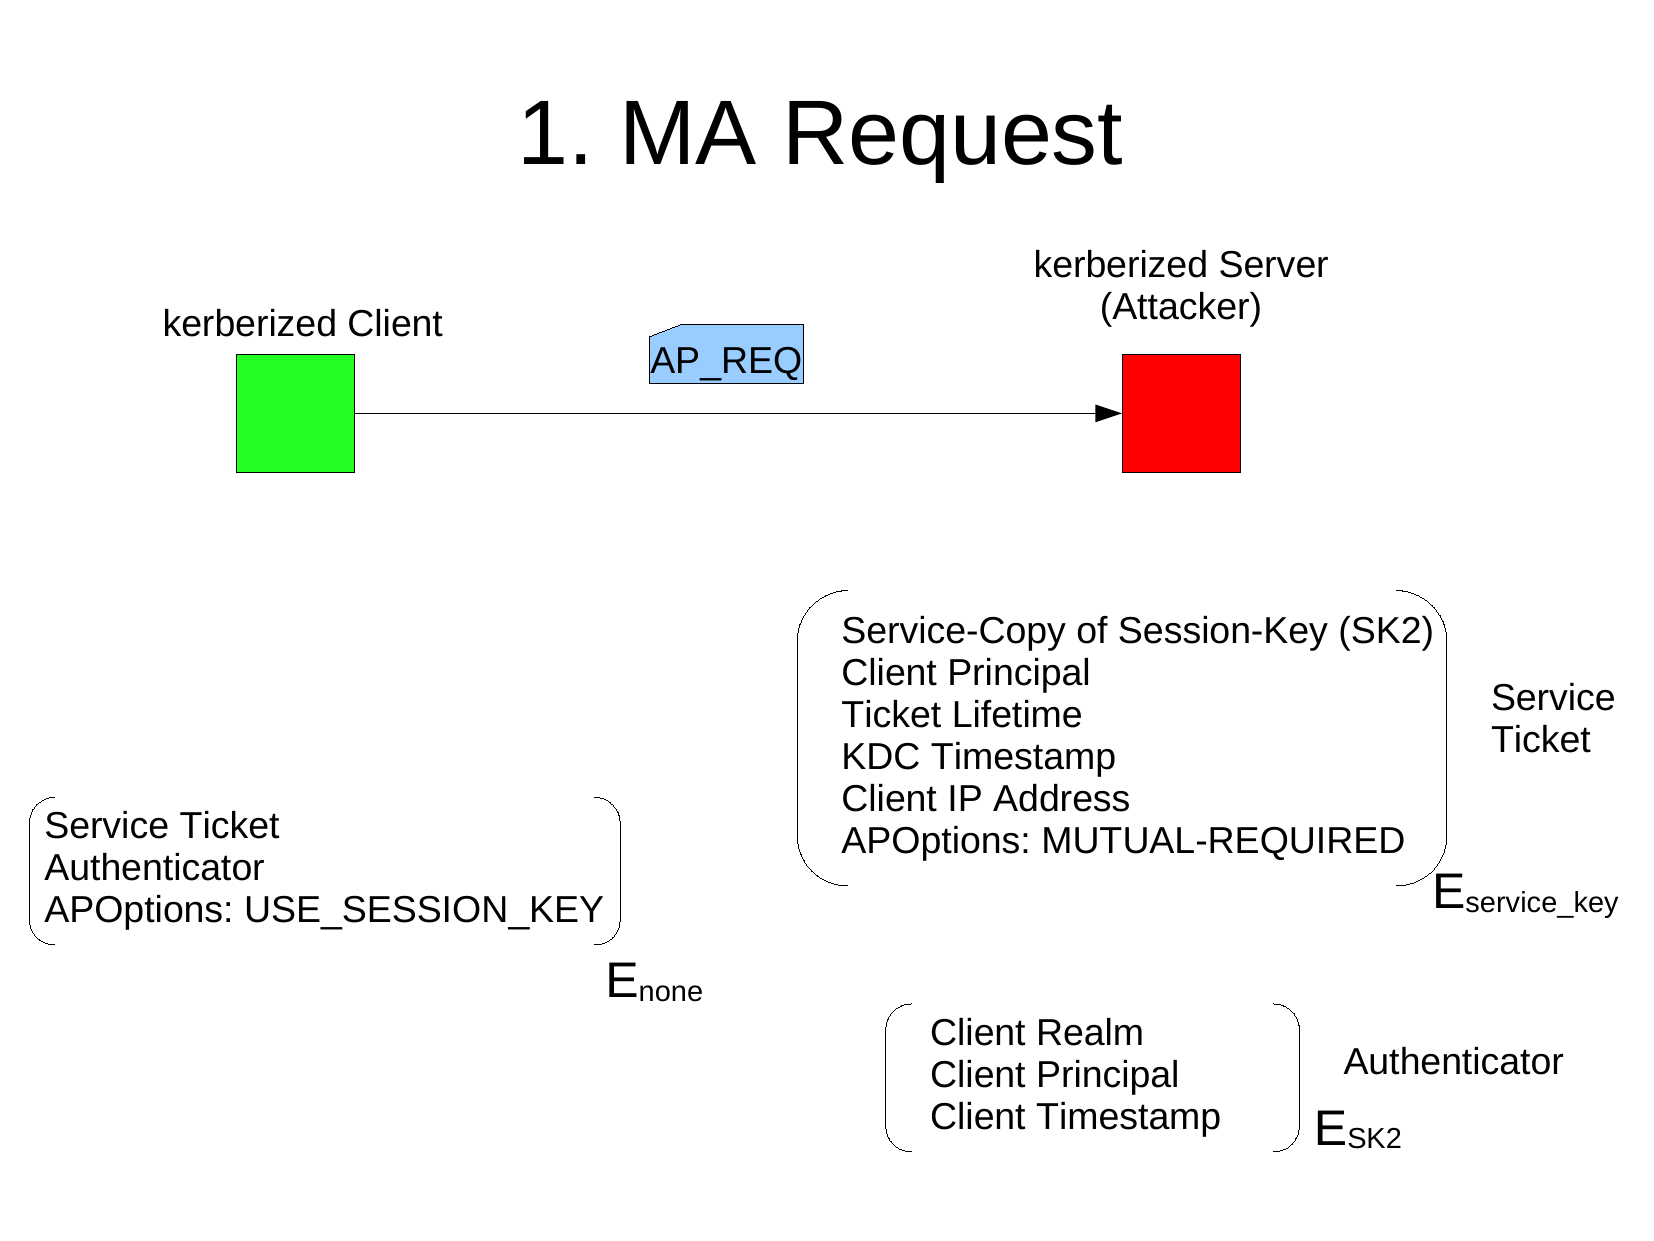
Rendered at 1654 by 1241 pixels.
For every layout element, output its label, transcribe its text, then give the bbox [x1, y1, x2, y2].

text_box Authenticator [1328, 1033, 1595, 1091]
text_box kerberized Server (Attacker) [1003, 236, 1359, 336]
title 1. MA Request [76, 29, 1565, 237]
text_box Service-Copy of Session-Key (SK2) Client Principal Ticket Lifetime KDC Timestamp Client IP Address APOptions: MUTUAL-REQUIRED [826, 602, 1477, 869]
text_box Service Ticket Authenticator APOptions: USE_SESSION_KEY [29, 797, 650, 939]
text_box [236, 354, 355, 473]
text_box ESK2 [1299, 1092, 1565, 1182]
text_box Enone [590, 944, 739, 1034]
text_box AP_REQ [649, 324, 804, 384]
text_box Client Realm Client Principal Client Timestamp [915, 1003, 1304, 1145]
text_box [1122, 354, 1241, 473]
text_box Service Ticket [1476, 668, 1654, 768]
text_box kerberized Client [147, 295, 455, 353]
text_box Eservice_key [1417, 856, 1654, 945]
